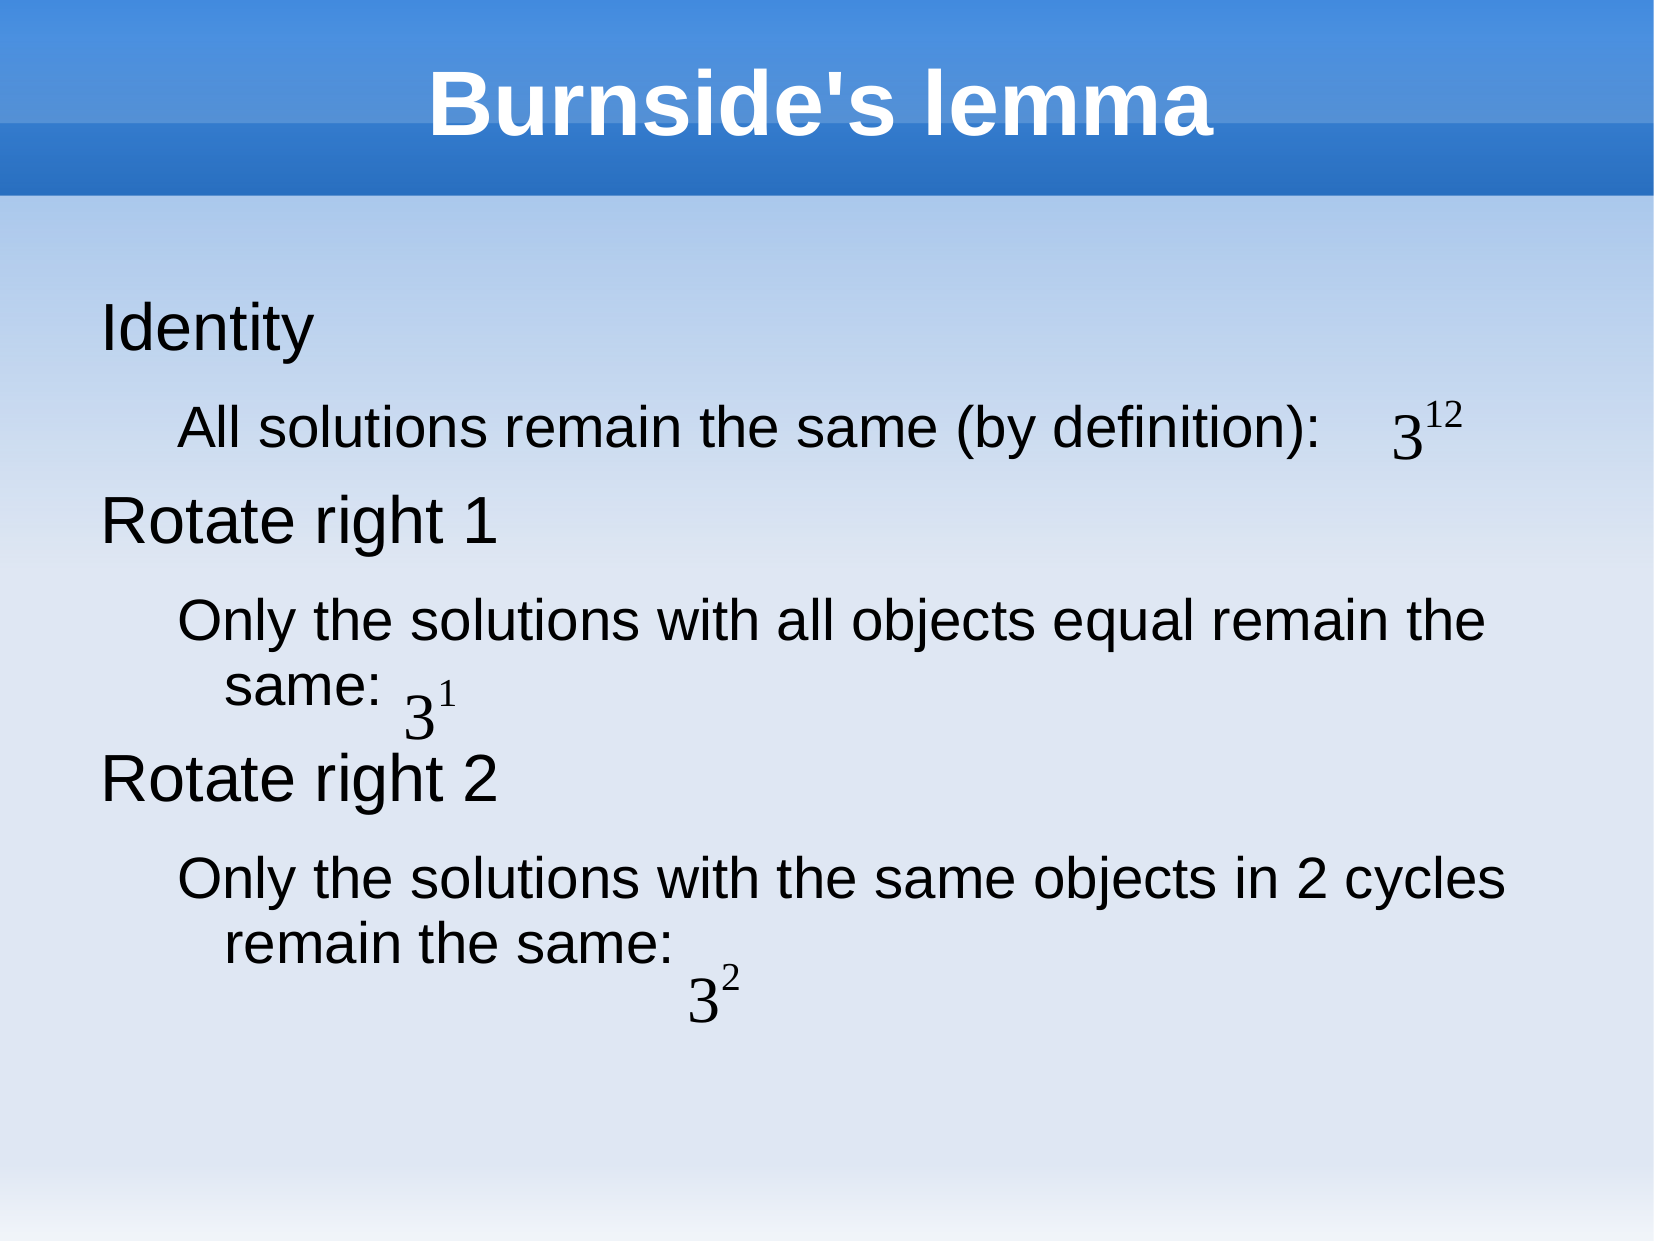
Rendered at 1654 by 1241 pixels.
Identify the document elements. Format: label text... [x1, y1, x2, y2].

picture [0, 0, 1654, 1241]
title Burnside's lemma [76, 0, 1565, 208]
list Identity All solutions remain the same (by definition): Rotate right 1 Only the solutions with all objects equal remain the same: Rotate right 2 Only the solutions with the same objects in 2 cycles remain the same: [82, 290, 1571, 1094]
chart [680, 952, 748, 1042]
chart [397, 669, 464, 758]
chart [1385, 389, 1471, 479]
